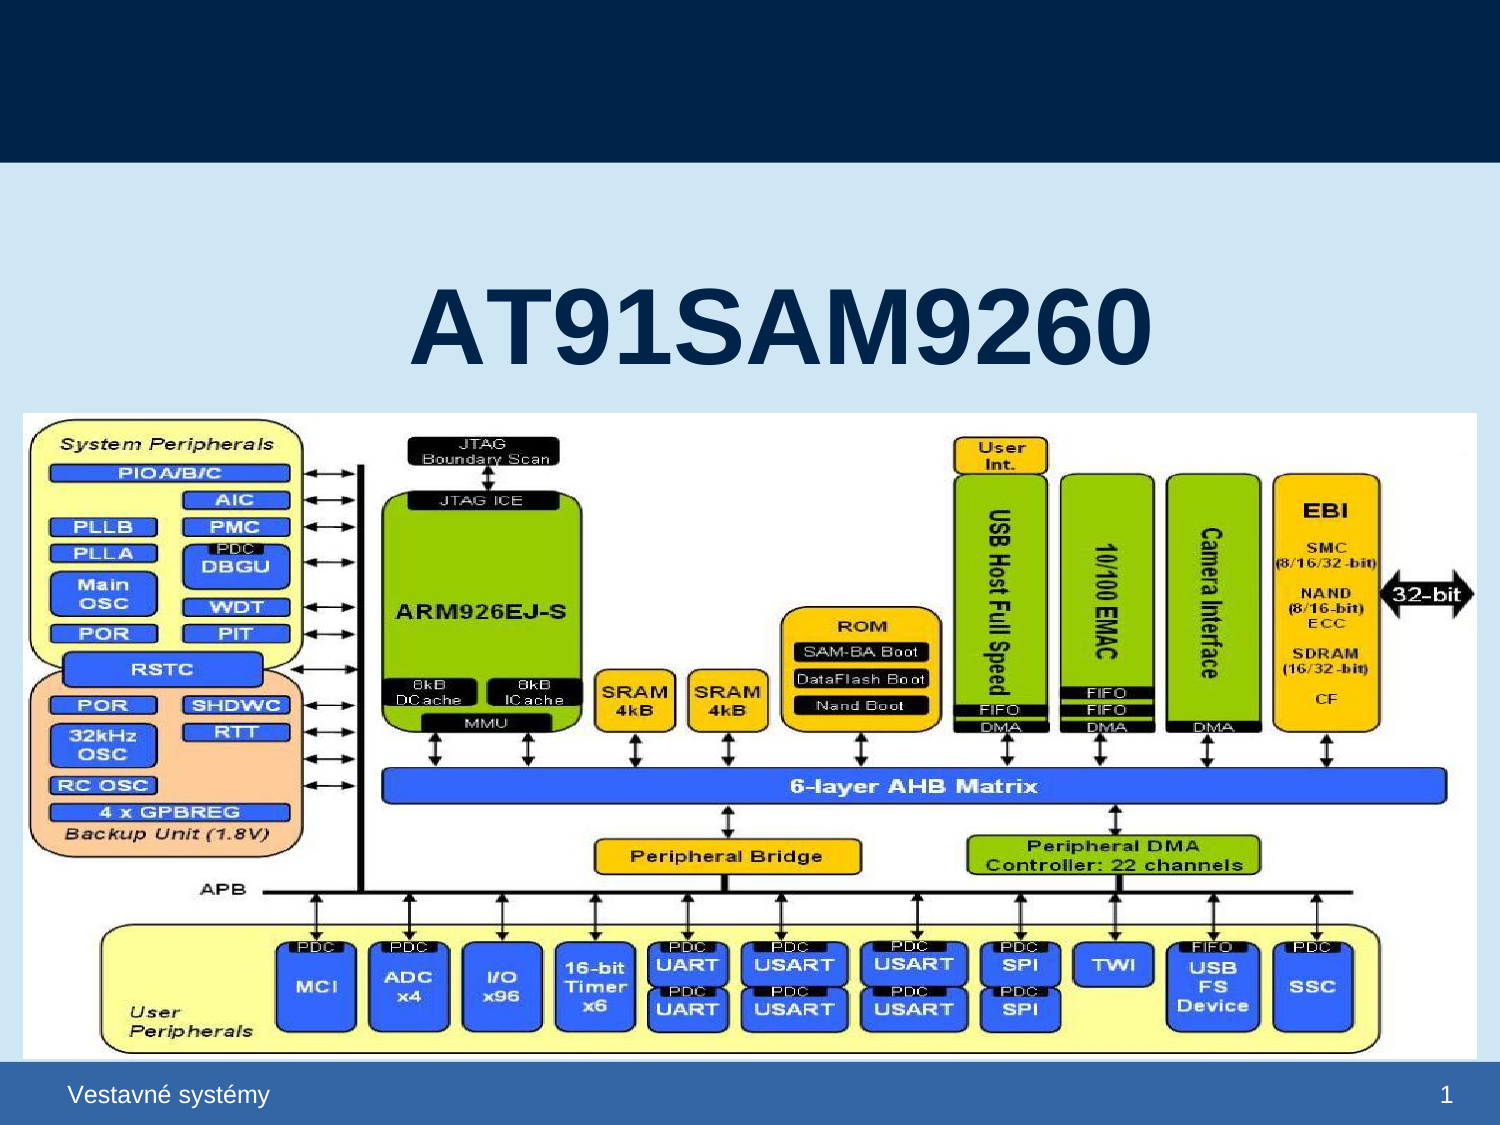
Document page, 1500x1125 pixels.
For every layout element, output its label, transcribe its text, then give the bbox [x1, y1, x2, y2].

picture [23, 413, 1477, 1060]
title AT91SAM9260 [39, 177, 1465, 413]
